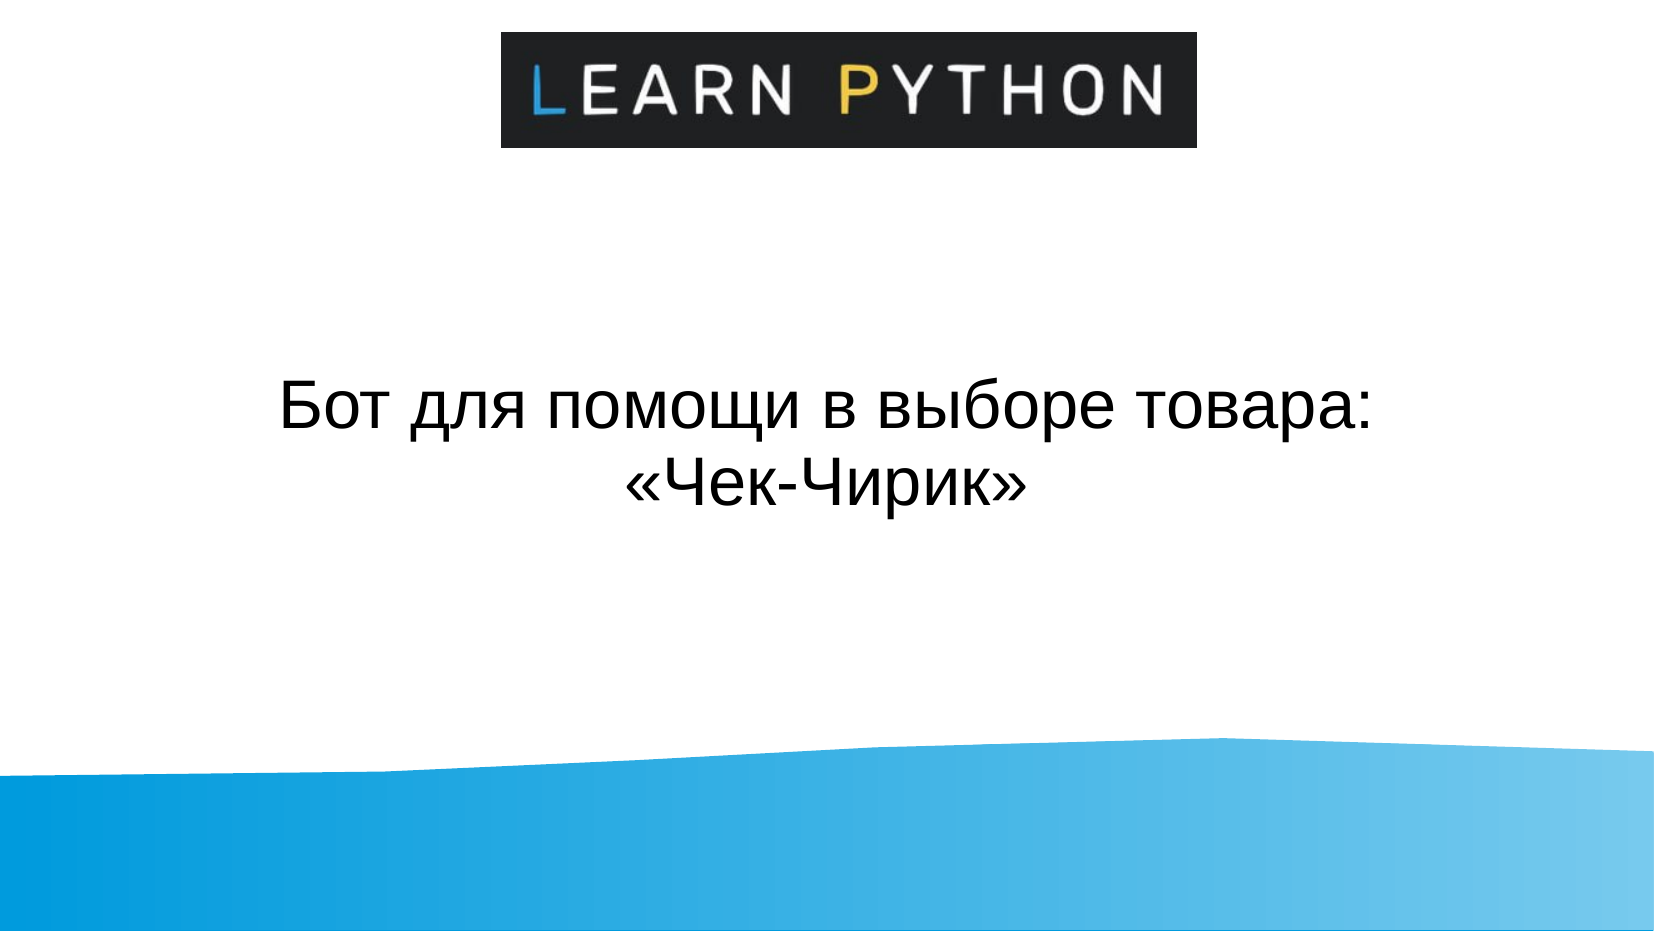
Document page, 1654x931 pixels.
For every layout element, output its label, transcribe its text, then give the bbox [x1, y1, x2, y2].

title Бот для помощи в выборе товара: «Чек-Чирик» [88, 354, 1565, 532]
picture [501, 32, 1197, 148]
